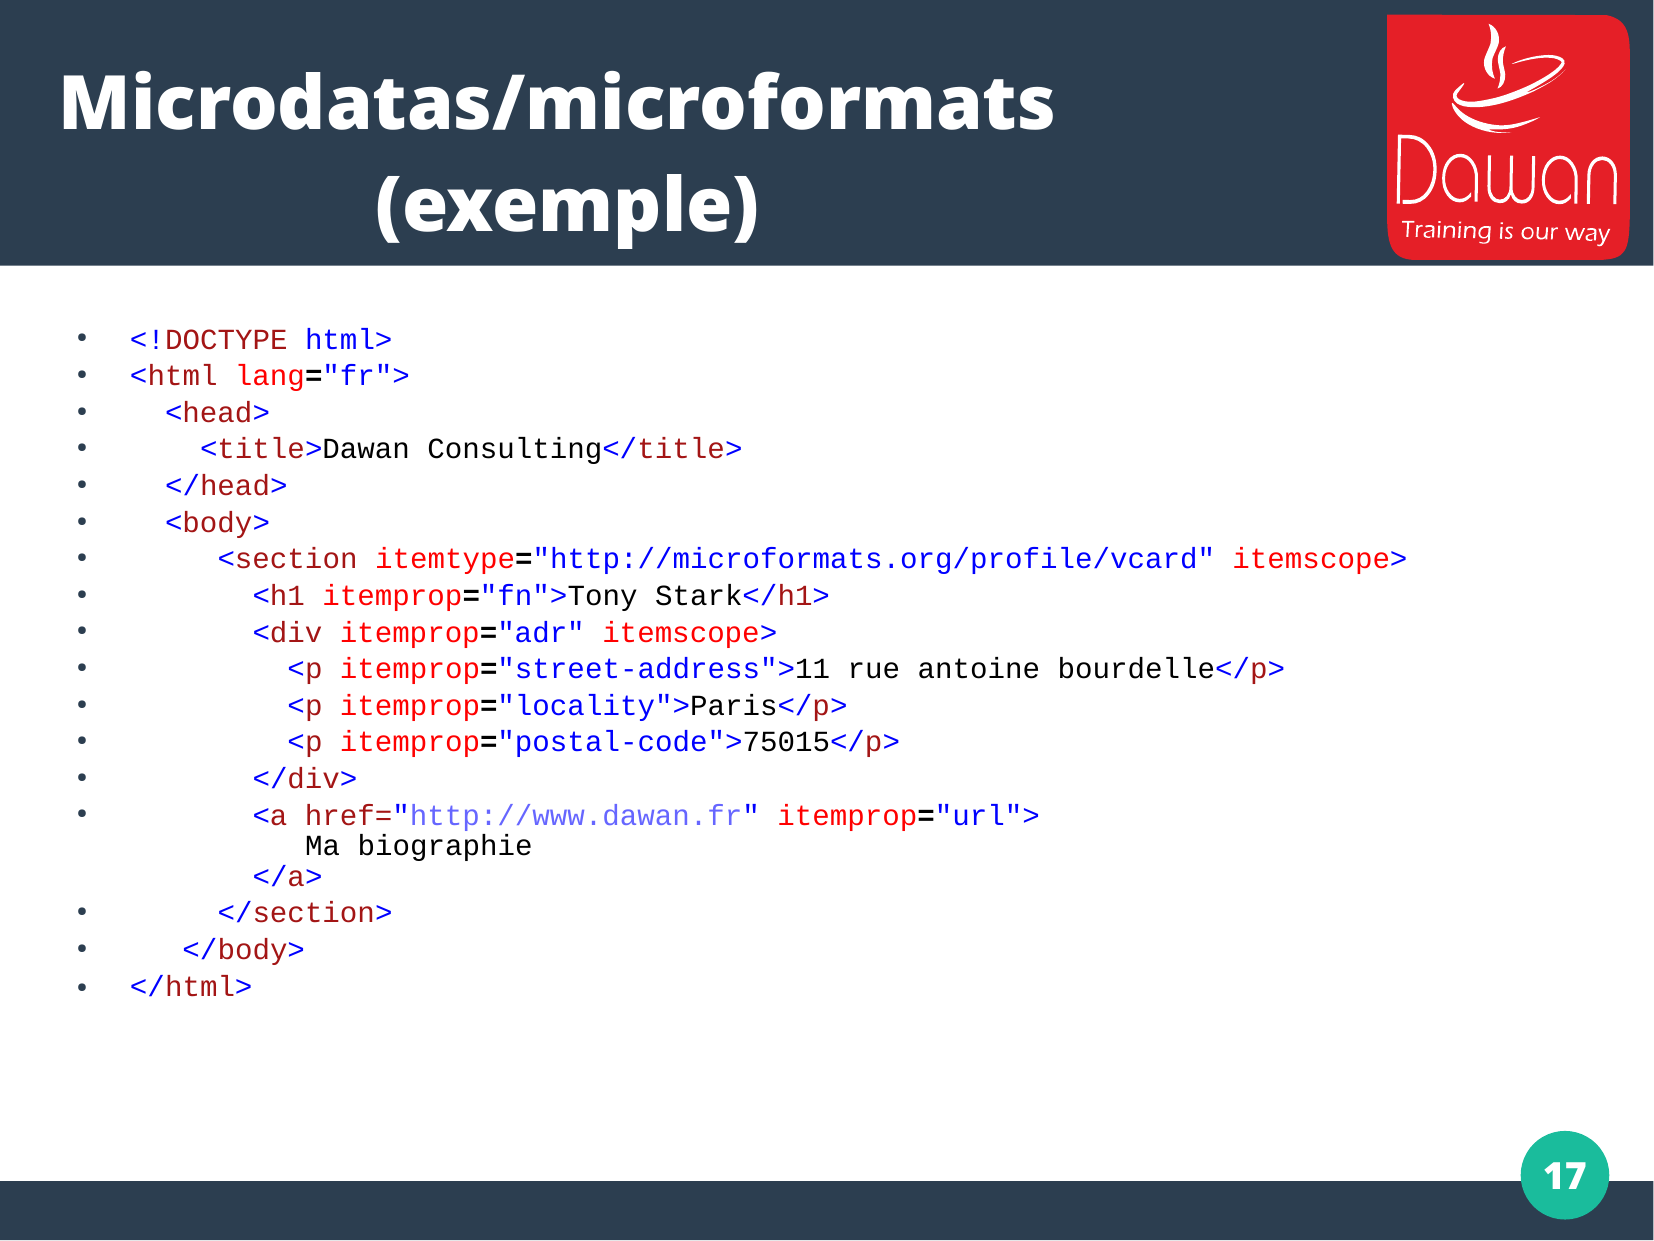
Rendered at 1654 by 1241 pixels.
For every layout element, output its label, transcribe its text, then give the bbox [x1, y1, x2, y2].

picture [1387, 14, 1630, 260]
list <!DOCTYPE html> <html lang="fr"> <head> <title>Dawan Consulting</title> </head> <body> <section itemtype="http://microformats.org/profile/vcard" itemscope> <h1 itemprop="fn">Tony Stark</h1> <div itemprop="adr" itemscope> <p itemprop="street-address">11 rue antoine bourdelle</p> <p itemprop="locality">Paris</p> <p itemprop="postal-code">75015</p> </div> <a href="http://www.dawan.fr" itemprop="url"> Ma biographie </a> </section> </body> </html> [59, 324, 1595, 1152]
title Microdatas/microformats (exemple) [59, 49, 1387, 207]
